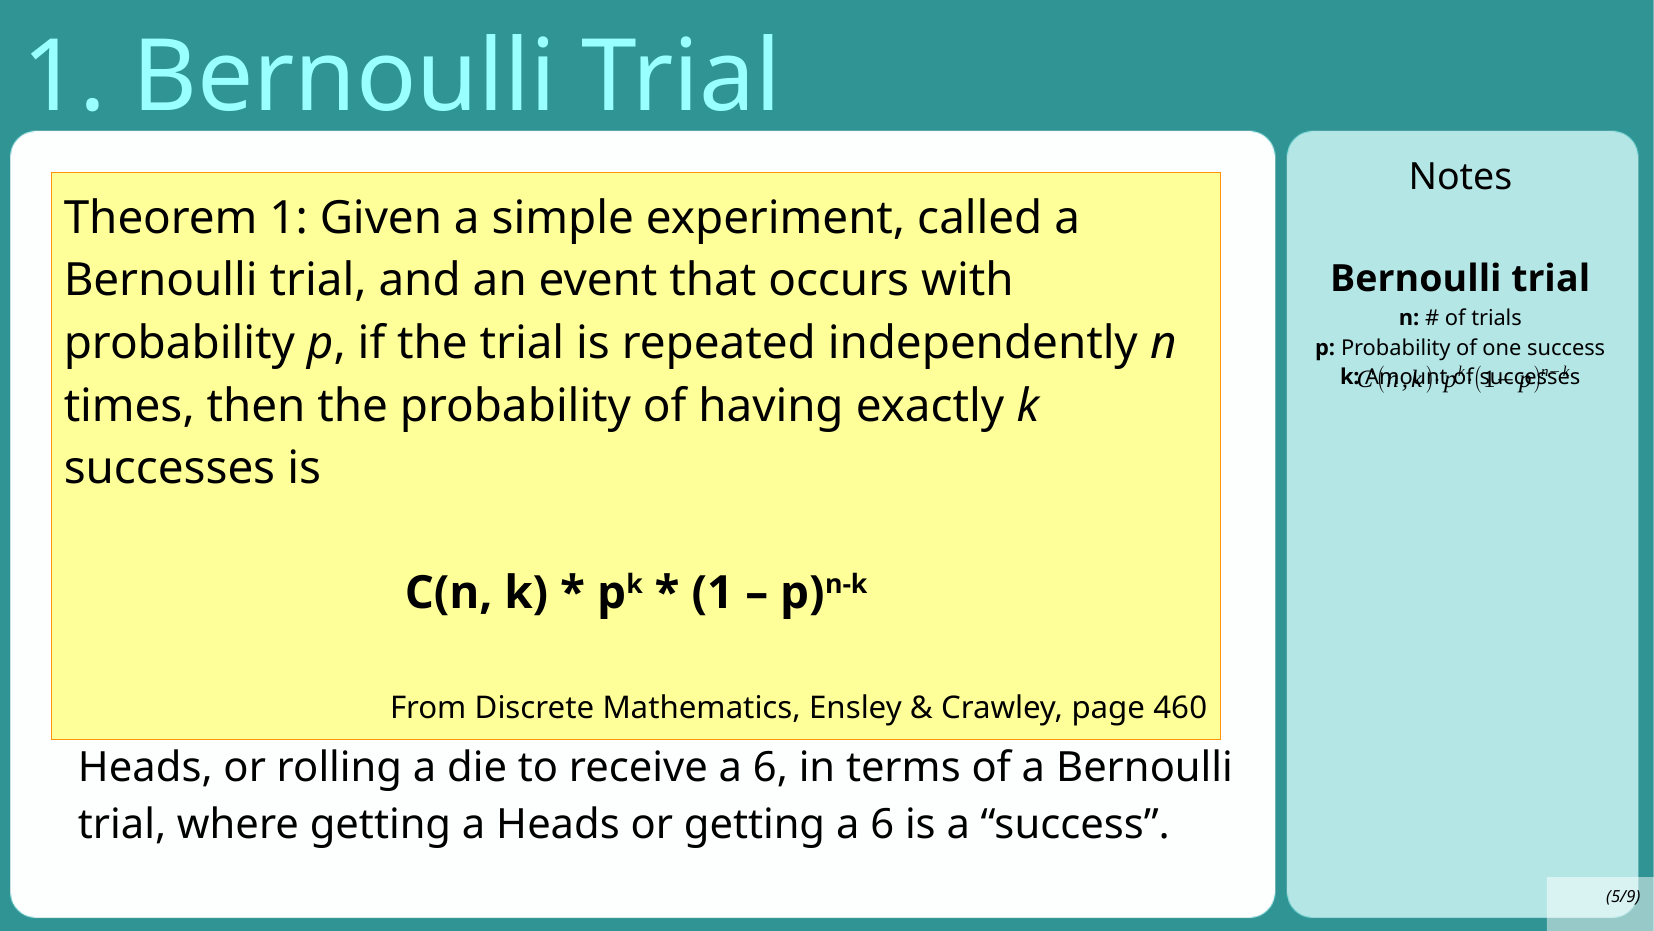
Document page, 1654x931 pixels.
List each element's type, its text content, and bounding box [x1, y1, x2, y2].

text_box Theorem 1: Given a simple experiment, called a Bernoulli trial, and an event that occurs with probability p, if the trial is repeated independently n times, then the probability of having exactly k successes is C(n, k) * pk * (1 – p)n-k From Discrete Mathematics, Ensley & Crawley, page 460 [51, 172, 1221, 644]
text_box We can define basic games like flipping a coin to receive a Heads, or rolling a die to receive a 6, in terms of a Bernoulli trial, where getting a Heads or getting a 6 is a “success”. [77, 679, 1247, 892]
chart [1350, 362, 1577, 396]
text_box (<number>/9) [1546, 877, 1654, 931]
text_box Notes Bernoulli trial n: # of trials p: Probability of one success k: Amount of successes [1290, 141, 1631, 661]
title 1. Bernoulli Trial [22, 13, 1511, 130]
picture [0, 0, 1654, 931]
